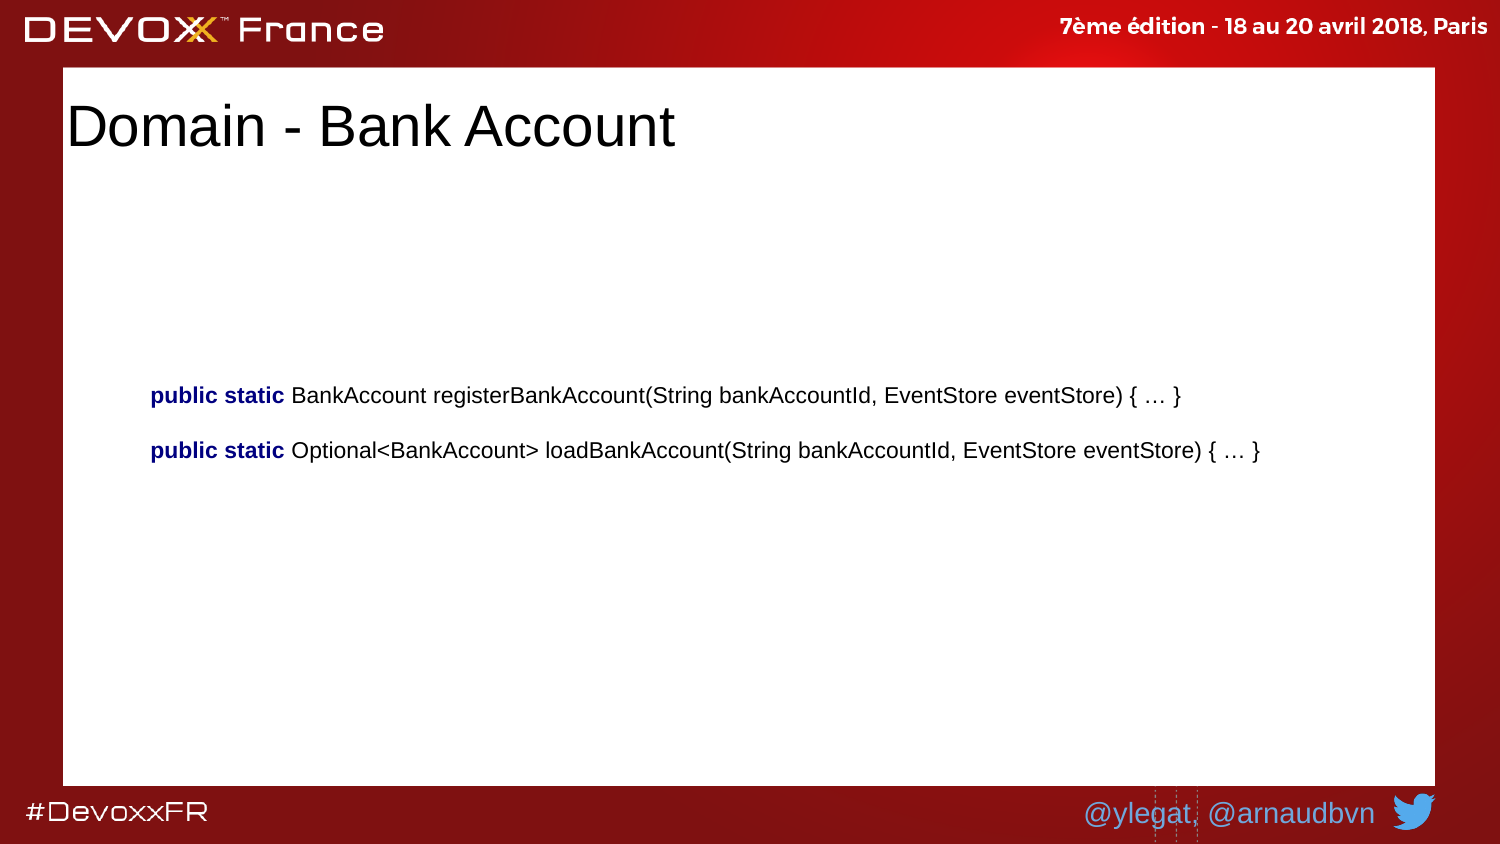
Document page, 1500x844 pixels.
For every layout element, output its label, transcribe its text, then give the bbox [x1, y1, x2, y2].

title Domain - Bank Account [51, 72, 1449, 167]
text_box public static BankAccount registerBankAccount(String bankAccountId, EventStore eventStore) { … } public static Optional<BankAccount> loadBankAccount(String bankAccountId, EventStore eventStore) { … } [135, 309, 1500, 535]
text_box @ylegat, @arnaudbvn [1068, 779, 1399, 844]
picture [0, 0, 1500, 844]
